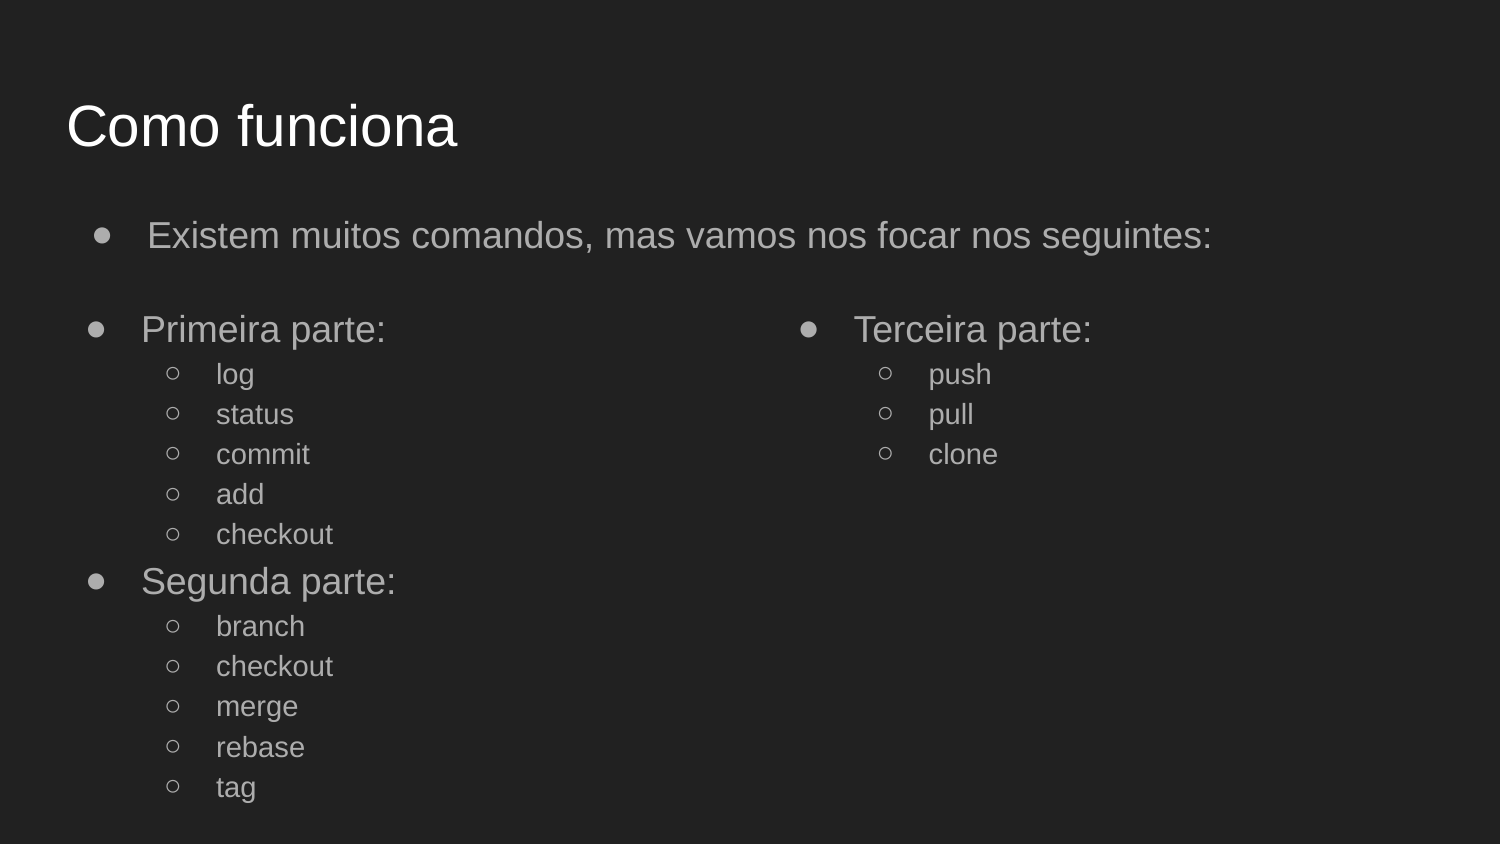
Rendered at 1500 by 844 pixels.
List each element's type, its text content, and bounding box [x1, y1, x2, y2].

list Existem muitos comandos, mas vamos nos focar nos seguintes: [57, 189, 1409, 283]
list Primeira parte: log status commit add checkout Segunda parte: branch checkout merge rebase tag [51, 282, 729, 828]
title Como funciona [51, 72, 1449, 167]
list Terceira parte: push pull clone [763, 282, 1441, 775]
